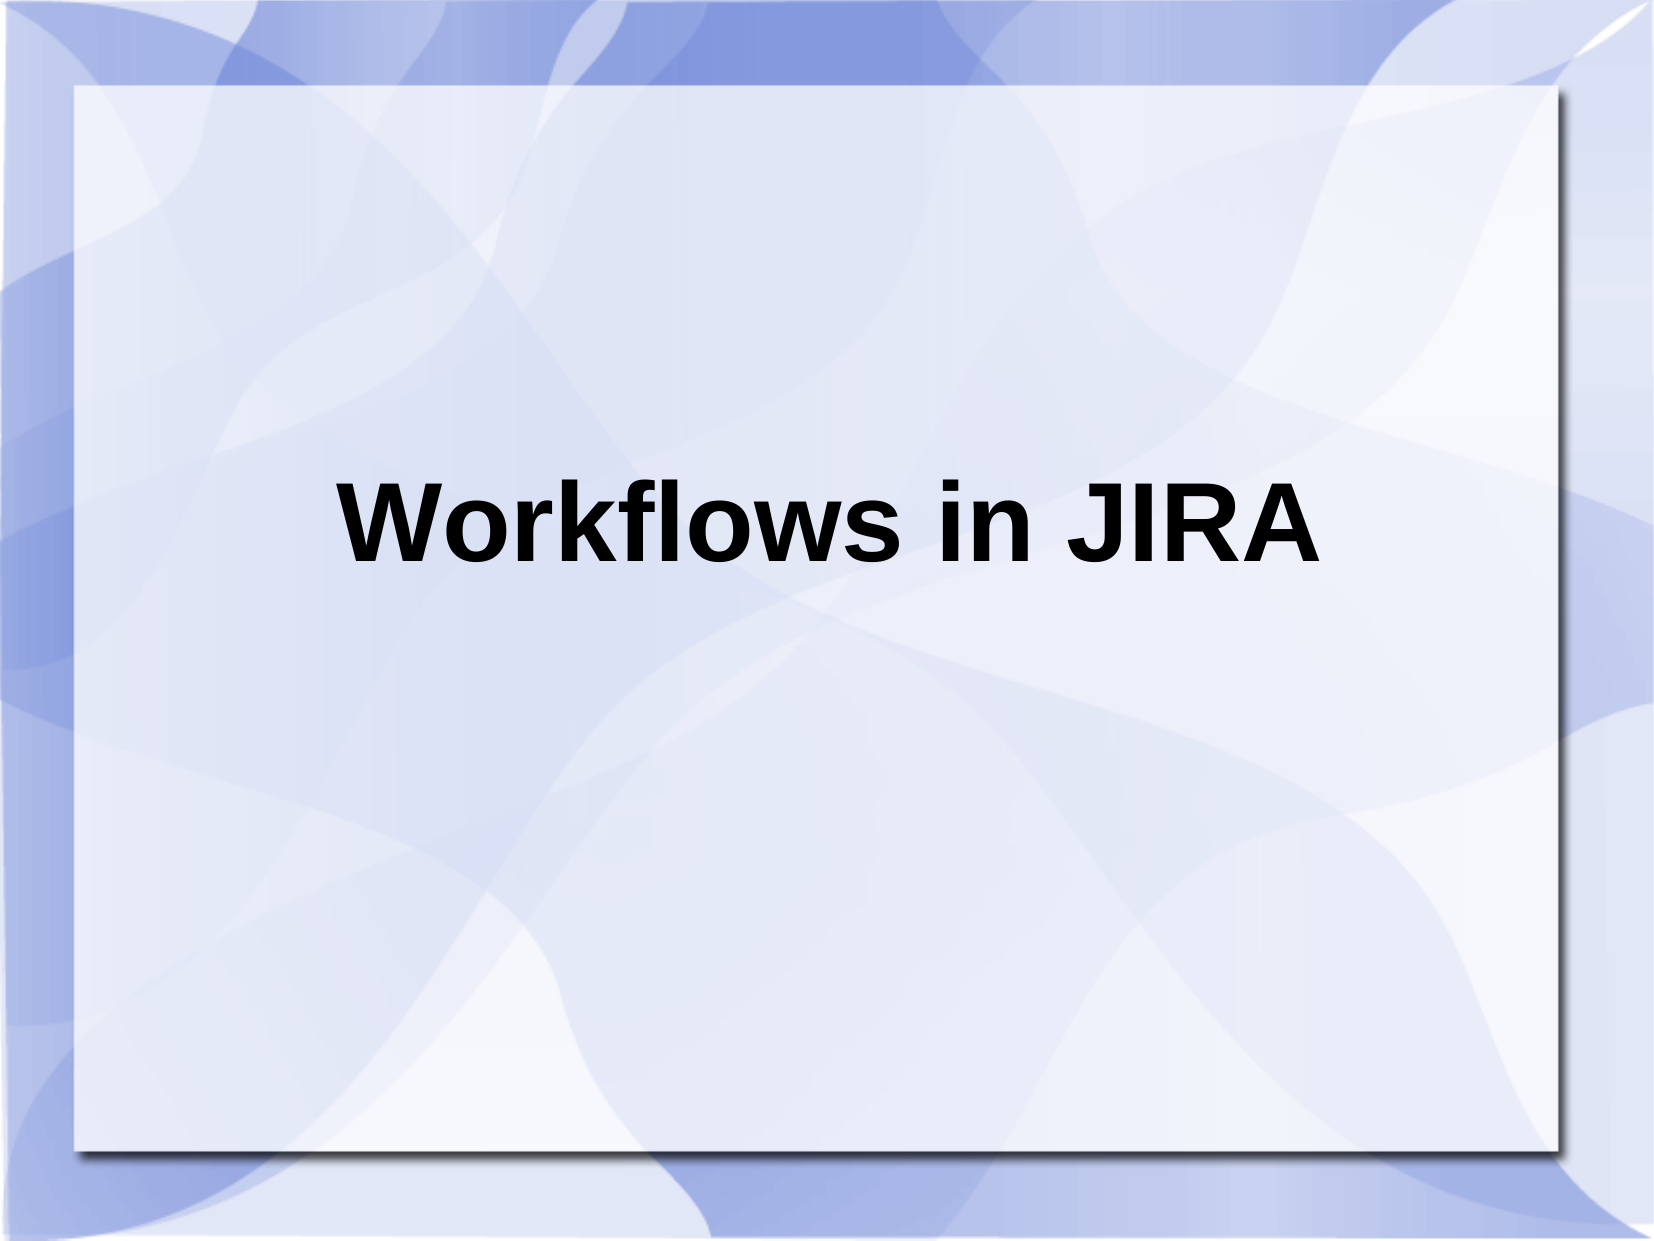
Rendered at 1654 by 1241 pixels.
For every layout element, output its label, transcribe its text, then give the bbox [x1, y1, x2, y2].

picture [0, 0, 1654, 1241]
title Workflows in JIRA [123, 419, 1536, 627]
